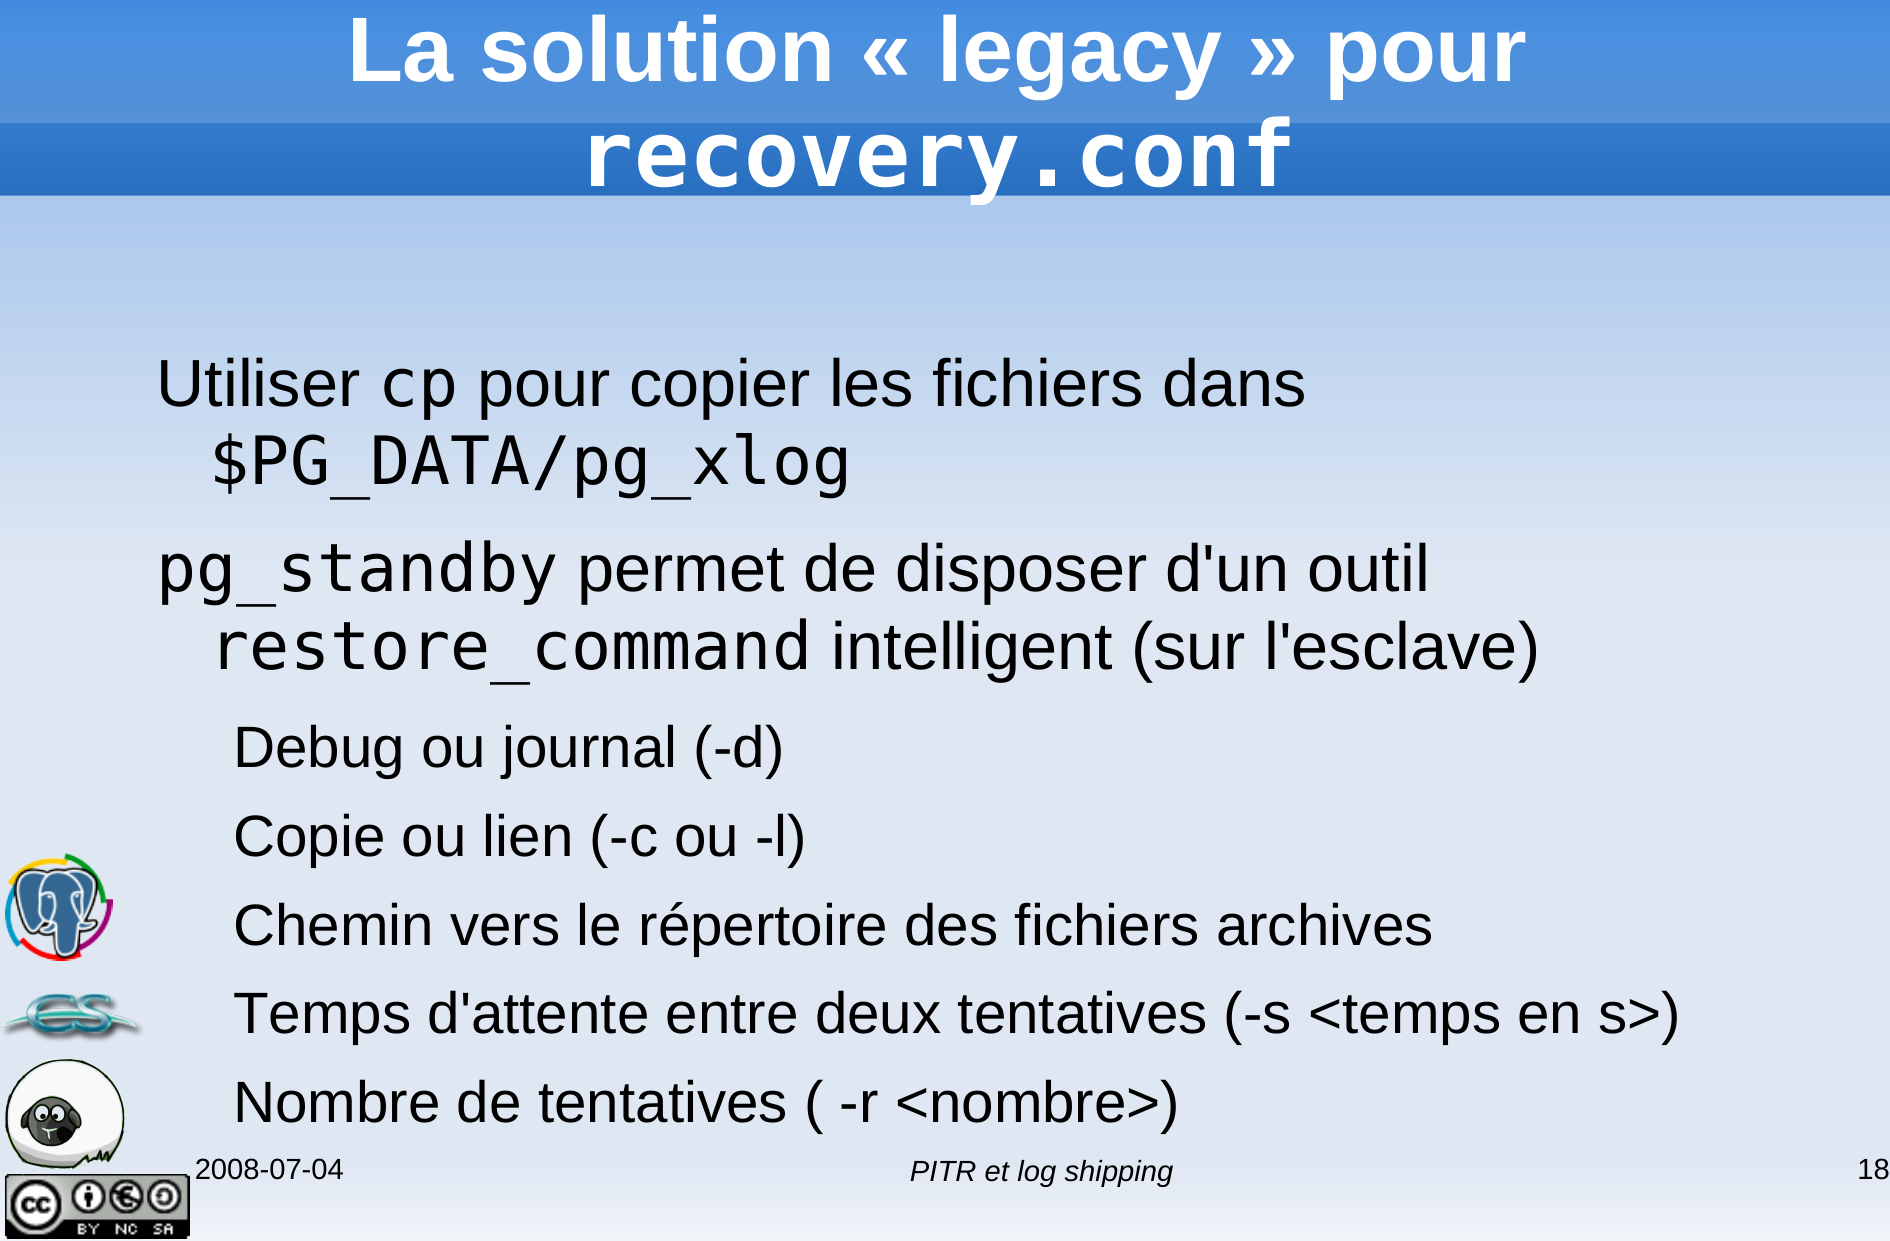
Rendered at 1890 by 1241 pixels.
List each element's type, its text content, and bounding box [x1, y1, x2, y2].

picture [0, 0, 1890, 1241]
title La solution « legacy » pour recovery.conf [87, 0, 1789, 209]
list Utiliser cp pour copier les fichiers dans $PG_DATA/pg_xlog pg_standby permet de disposer d'un outil restore_command intelligent (sur l'esclave) Debug ou journal (-d) Copie ou lien (-c ou -l) Chemin vers le répertoire des fichiers archives Temps d'attente entre deux tentatives (-s <temps en s>) Nombre de tentatives ( -r <nombre>) [138, 344, 1753, 1135]
